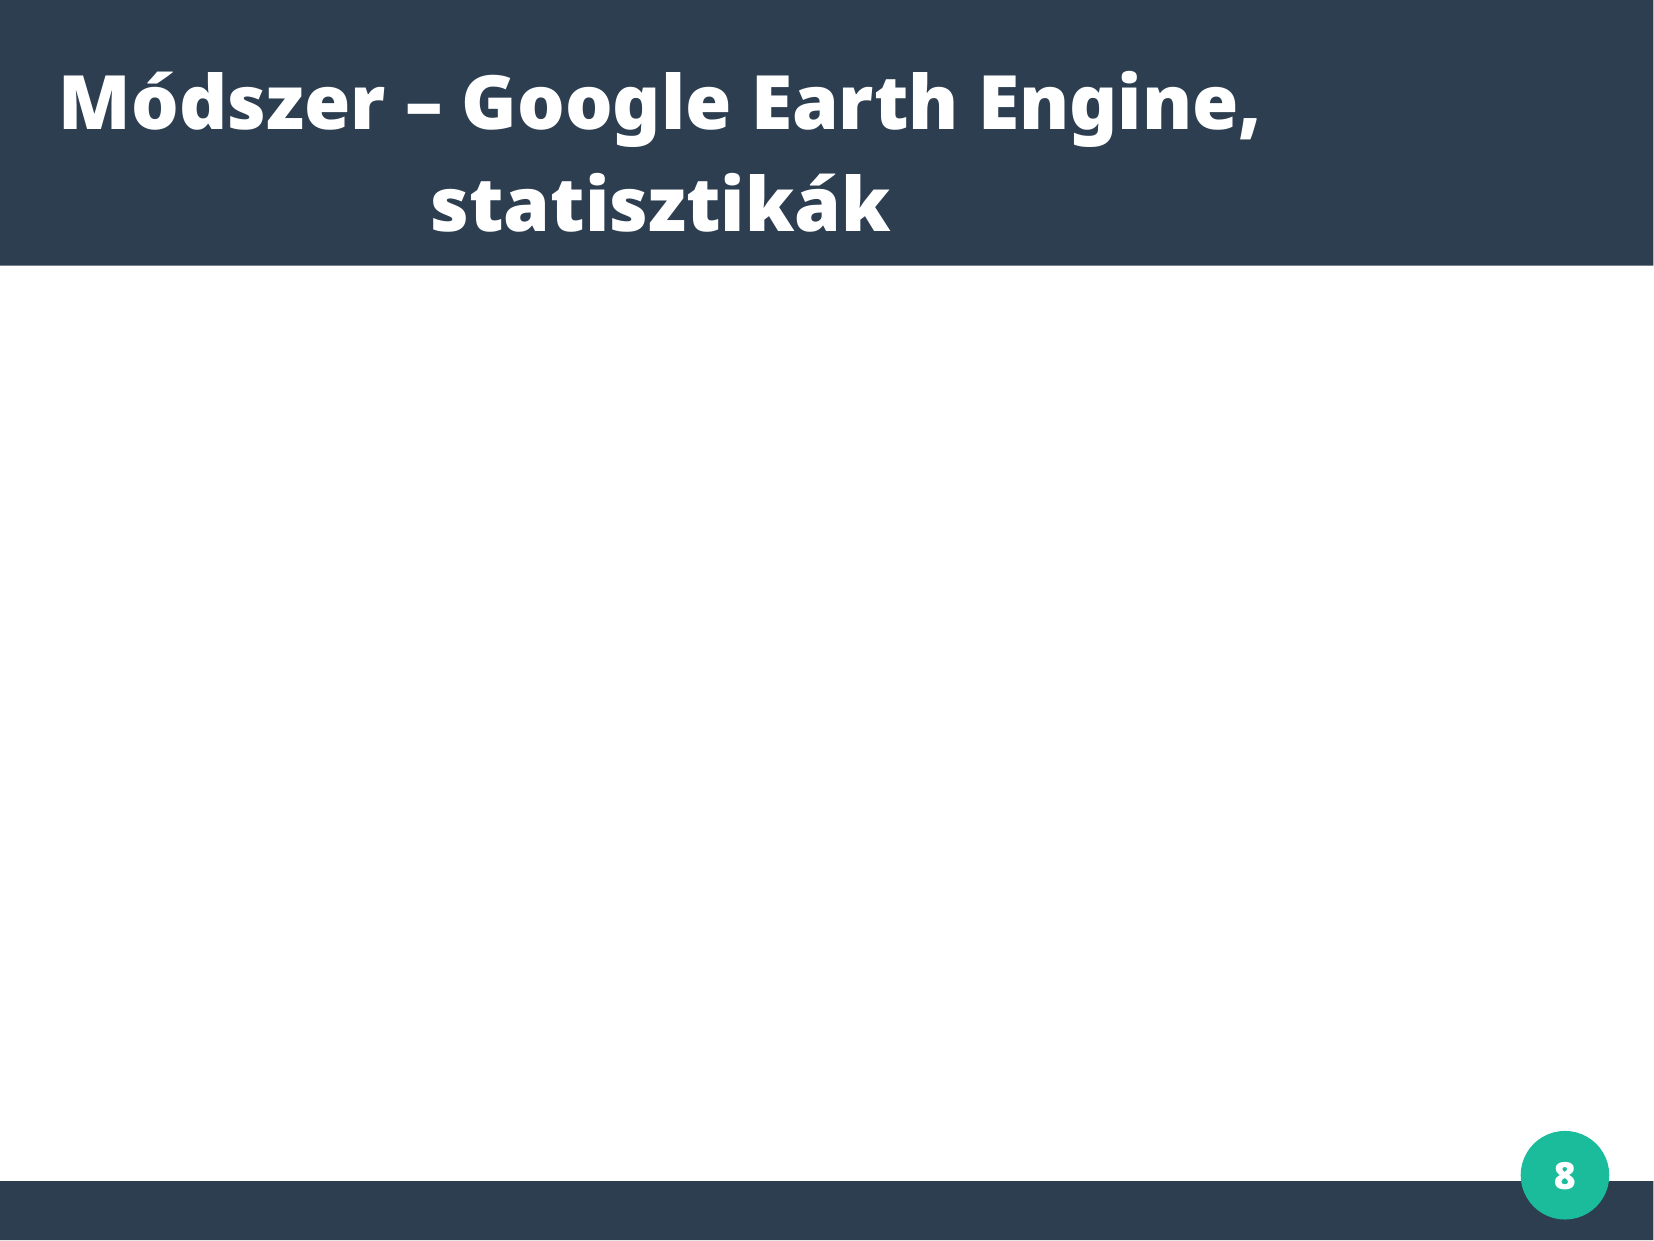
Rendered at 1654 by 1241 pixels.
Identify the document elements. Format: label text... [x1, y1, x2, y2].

title Módszer – Google Earth Engine, statisztikák [59, 49, 1595, 207]
